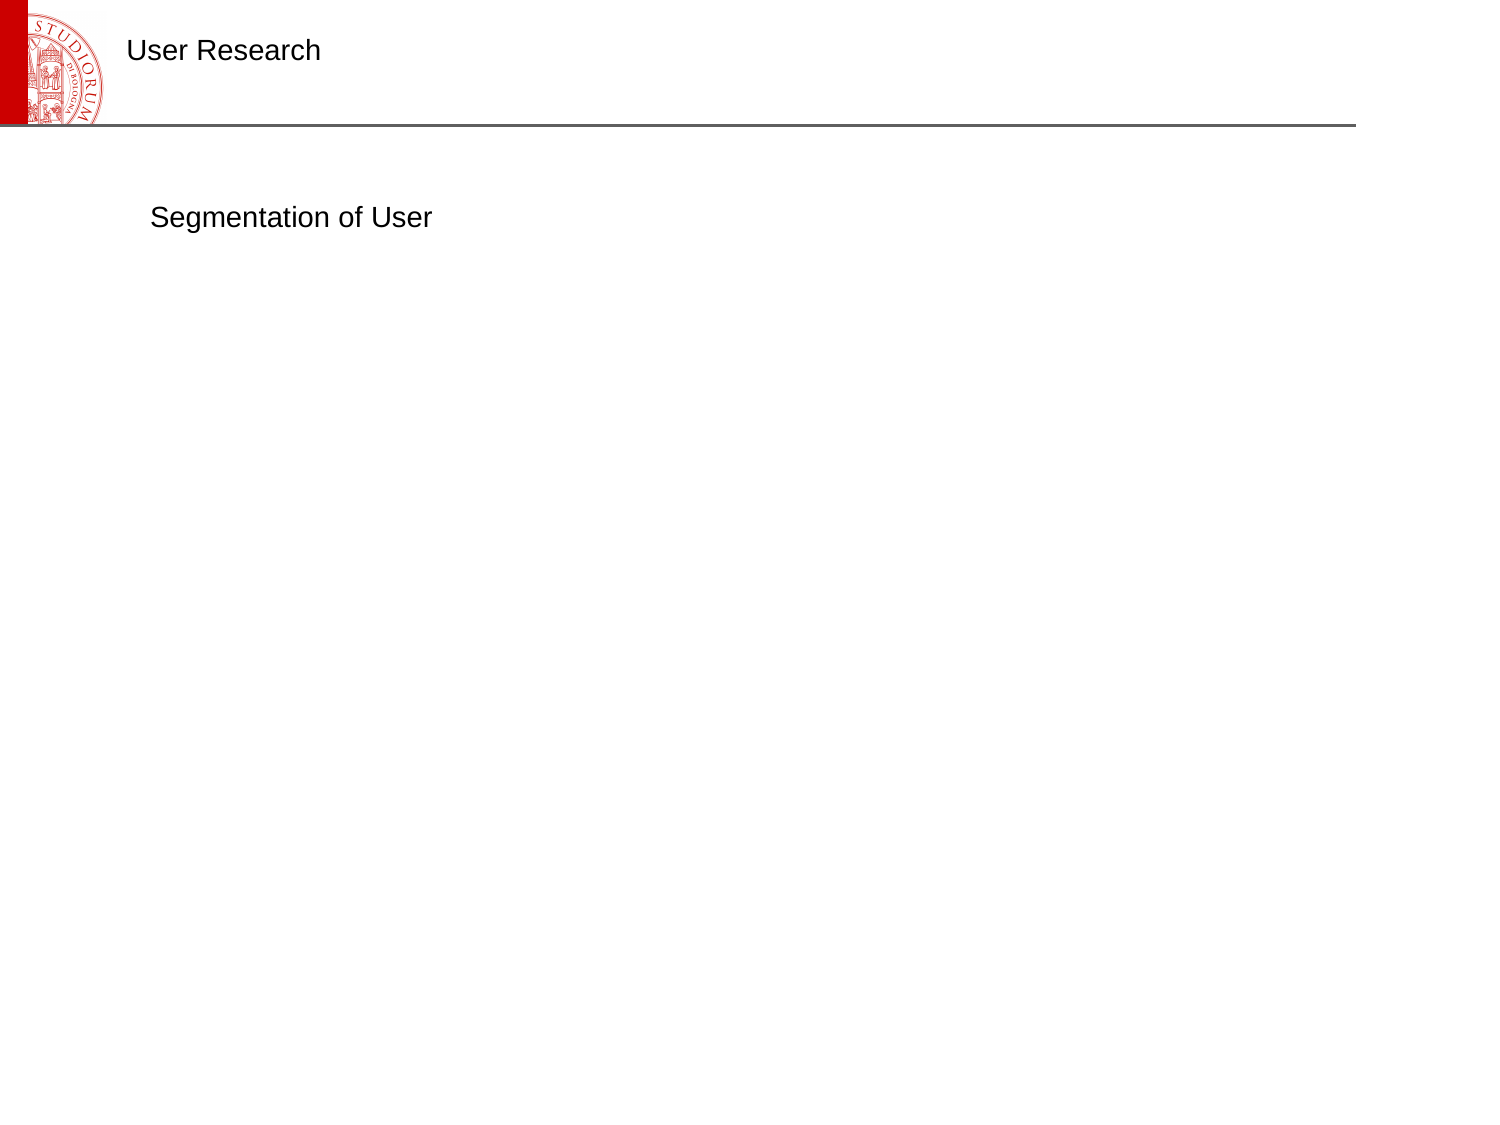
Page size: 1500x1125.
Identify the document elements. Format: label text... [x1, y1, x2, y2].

title User Research [118, 0, 1394, 107]
picture [28, 11, 107, 124]
list Segmentation of User [79, 200, 1430, 826]
